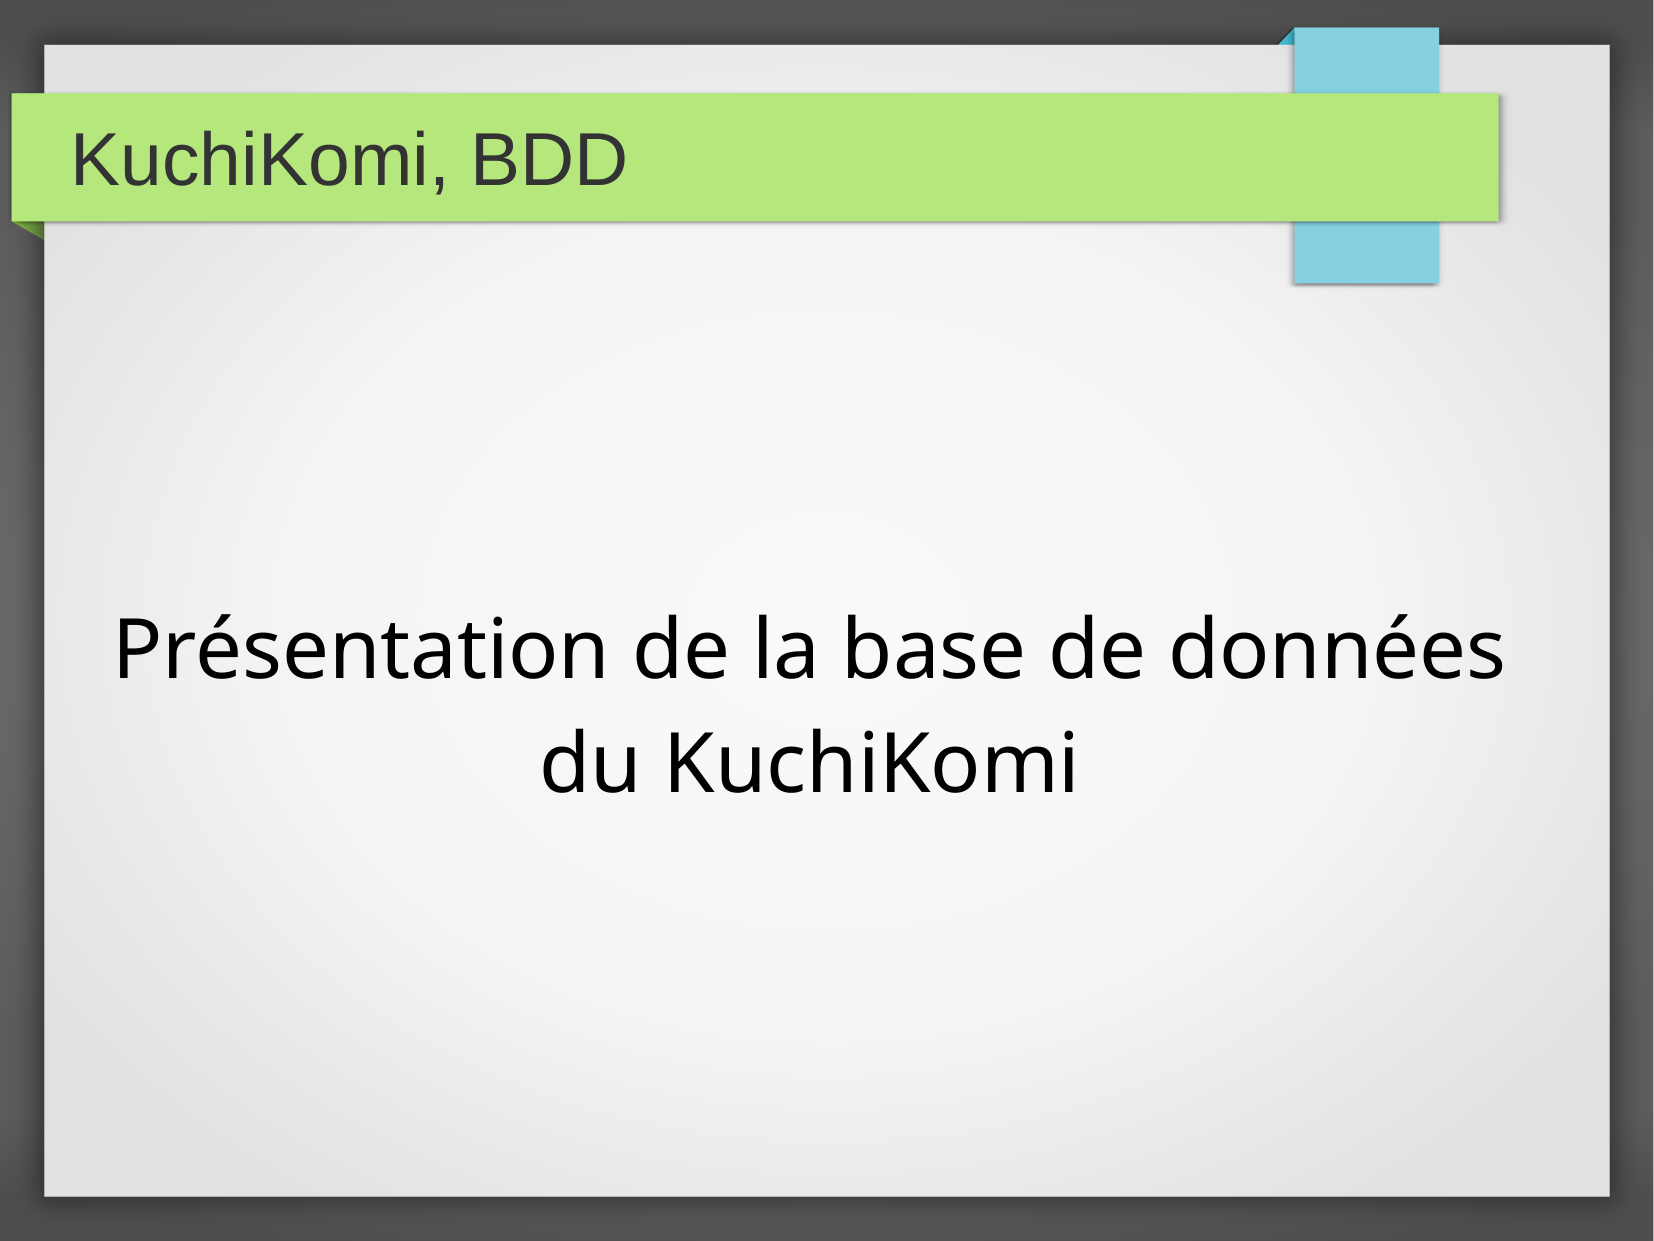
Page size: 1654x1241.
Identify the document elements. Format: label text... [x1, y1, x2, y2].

title KuchiKomi, BDD [70, 106, 1229, 213]
subtitle Présentation de la base de données du KuchiKomi [82, 343, 1538, 1063]
picture [0, 0, 1654, 1241]
